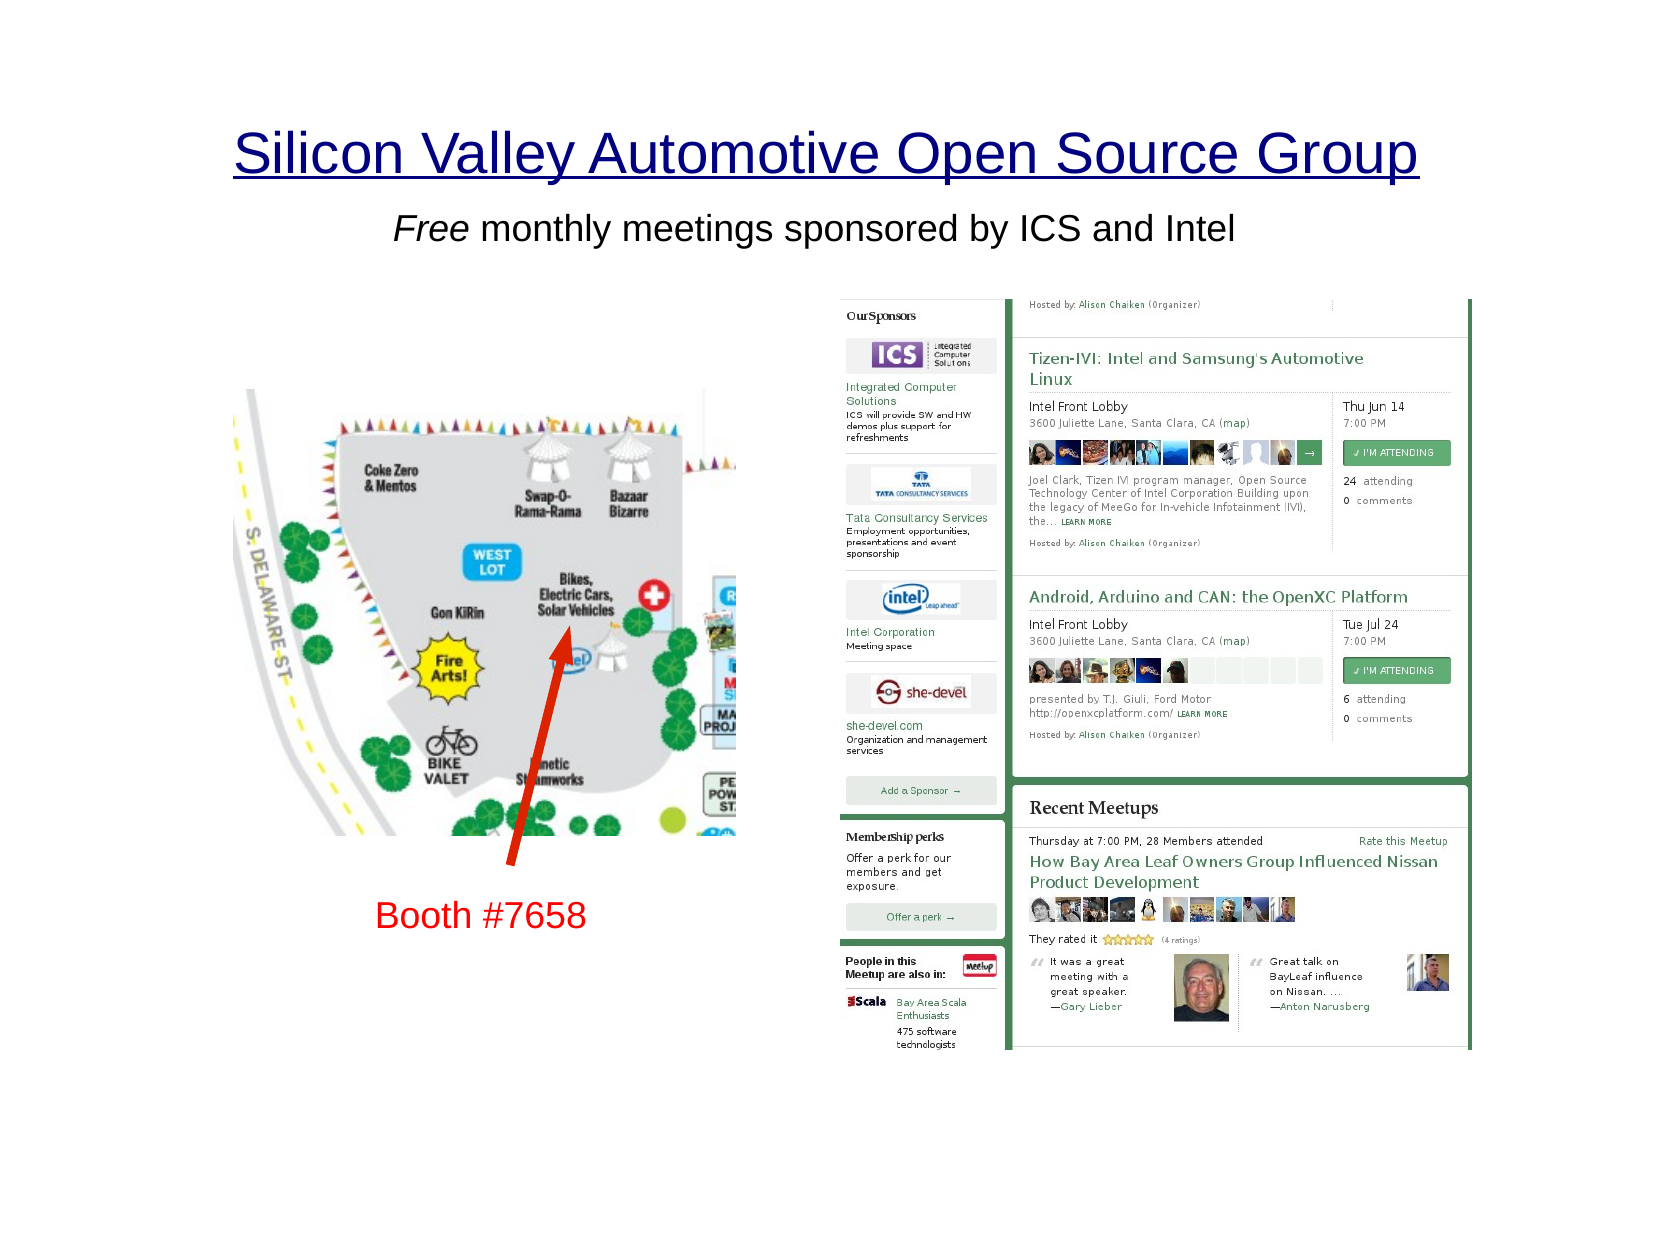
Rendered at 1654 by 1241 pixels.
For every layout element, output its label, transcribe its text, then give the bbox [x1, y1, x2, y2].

text_box Booth #7658 [360, 886, 602, 944]
picture [840, 299, 1472, 1051]
picture [233, 389, 736, 836]
text_box Free monthly meetings sponsored by ICS and Intel [378, 199, 1261, 257]
title Silicon Valley Automotive Open Source Group [82, 49, 1571, 257]
